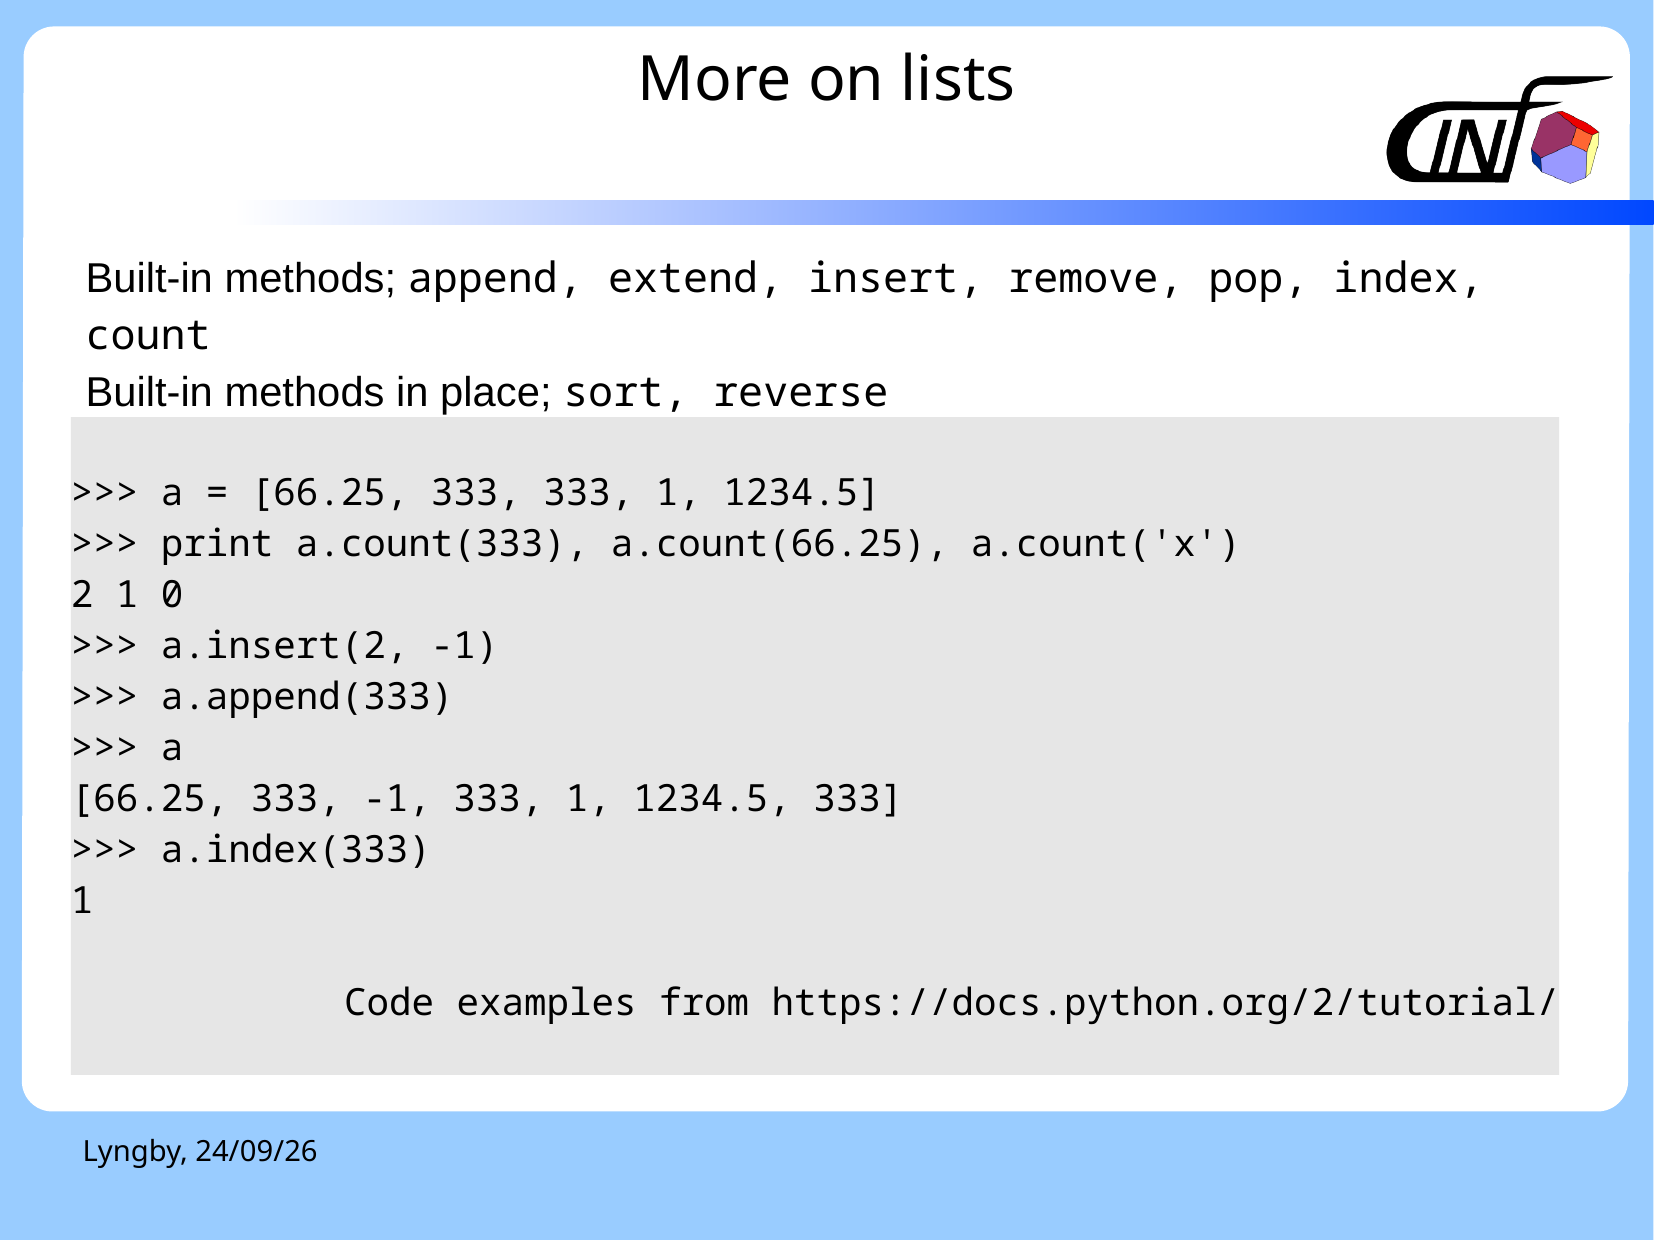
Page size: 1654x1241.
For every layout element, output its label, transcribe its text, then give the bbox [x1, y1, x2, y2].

picture [1386, 76, 1613, 184]
text_box >>> a = [66.25, 333, 333, 1, 1234.5] >>> print a.count(333), a.count(66.25), a.count('x') 2 1 0 >>> a.insert(2, -1) >>> a.append(333) >>> a [66.25, 333, -1, 333, 1, 1234.5, 333] >>> a.index(333) 1 Code examples from https://docs.python.org/2/tutorial/ [70, 417, 1560, 1075]
text_box 1442 [956, 201, 961, 224]
title More on lists [82, 0, 1571, 180]
text_box Built-in methods; append, extend, insert, remove, pop, index, count Built-in methods in place; sort, reverse [70, 240, 1545, 350]
